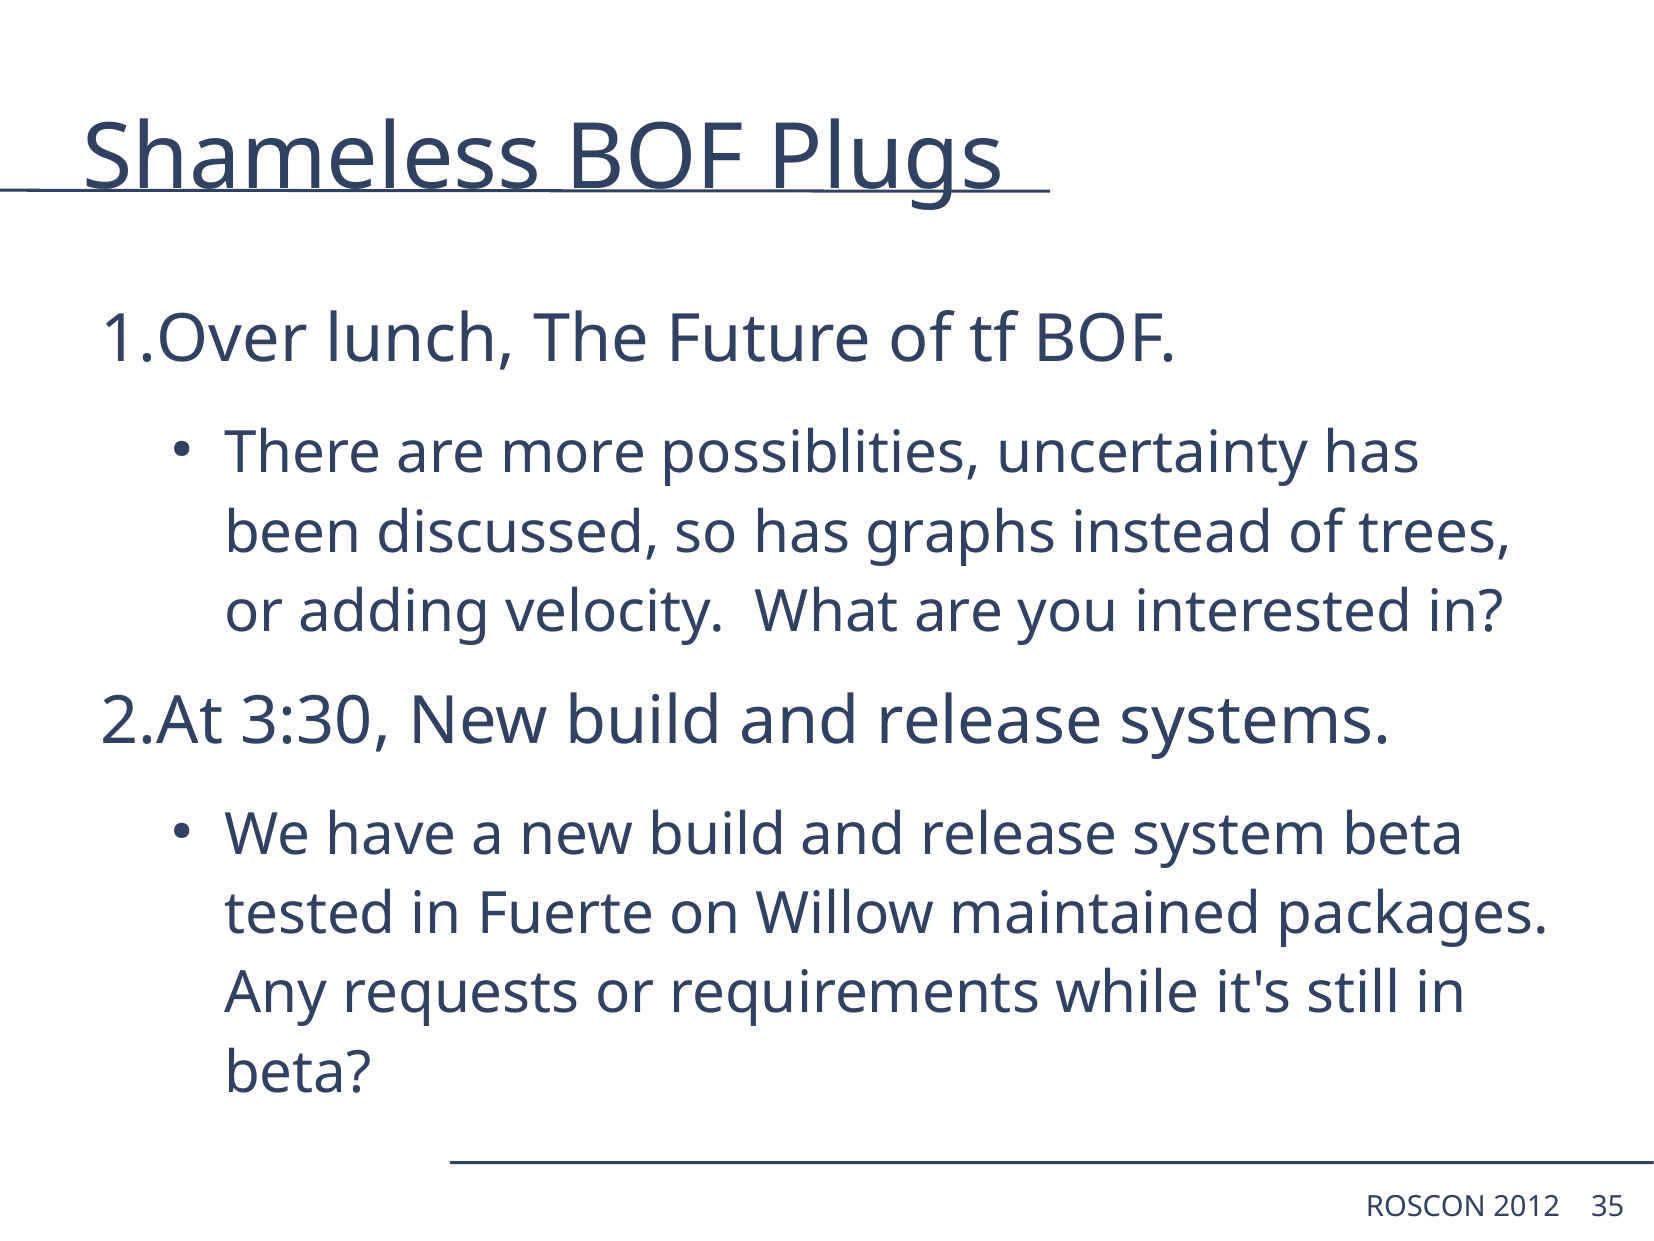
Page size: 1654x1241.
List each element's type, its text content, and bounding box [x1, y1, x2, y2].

title Shameless BOF Plugs [82, 56, 1571, 250]
list Over lunch, The Future of tf BOF. There are more possiblities, uncertainty has been discussed, so has graphs instead of trees, or adding velocity. What are you interested in? At 3:30, New build and release systems. We have a new build and release system beta tested in Fuerte on Willow maintained packages. Any requests or requirements while it's still in beta? [82, 290, 1571, 1109]
